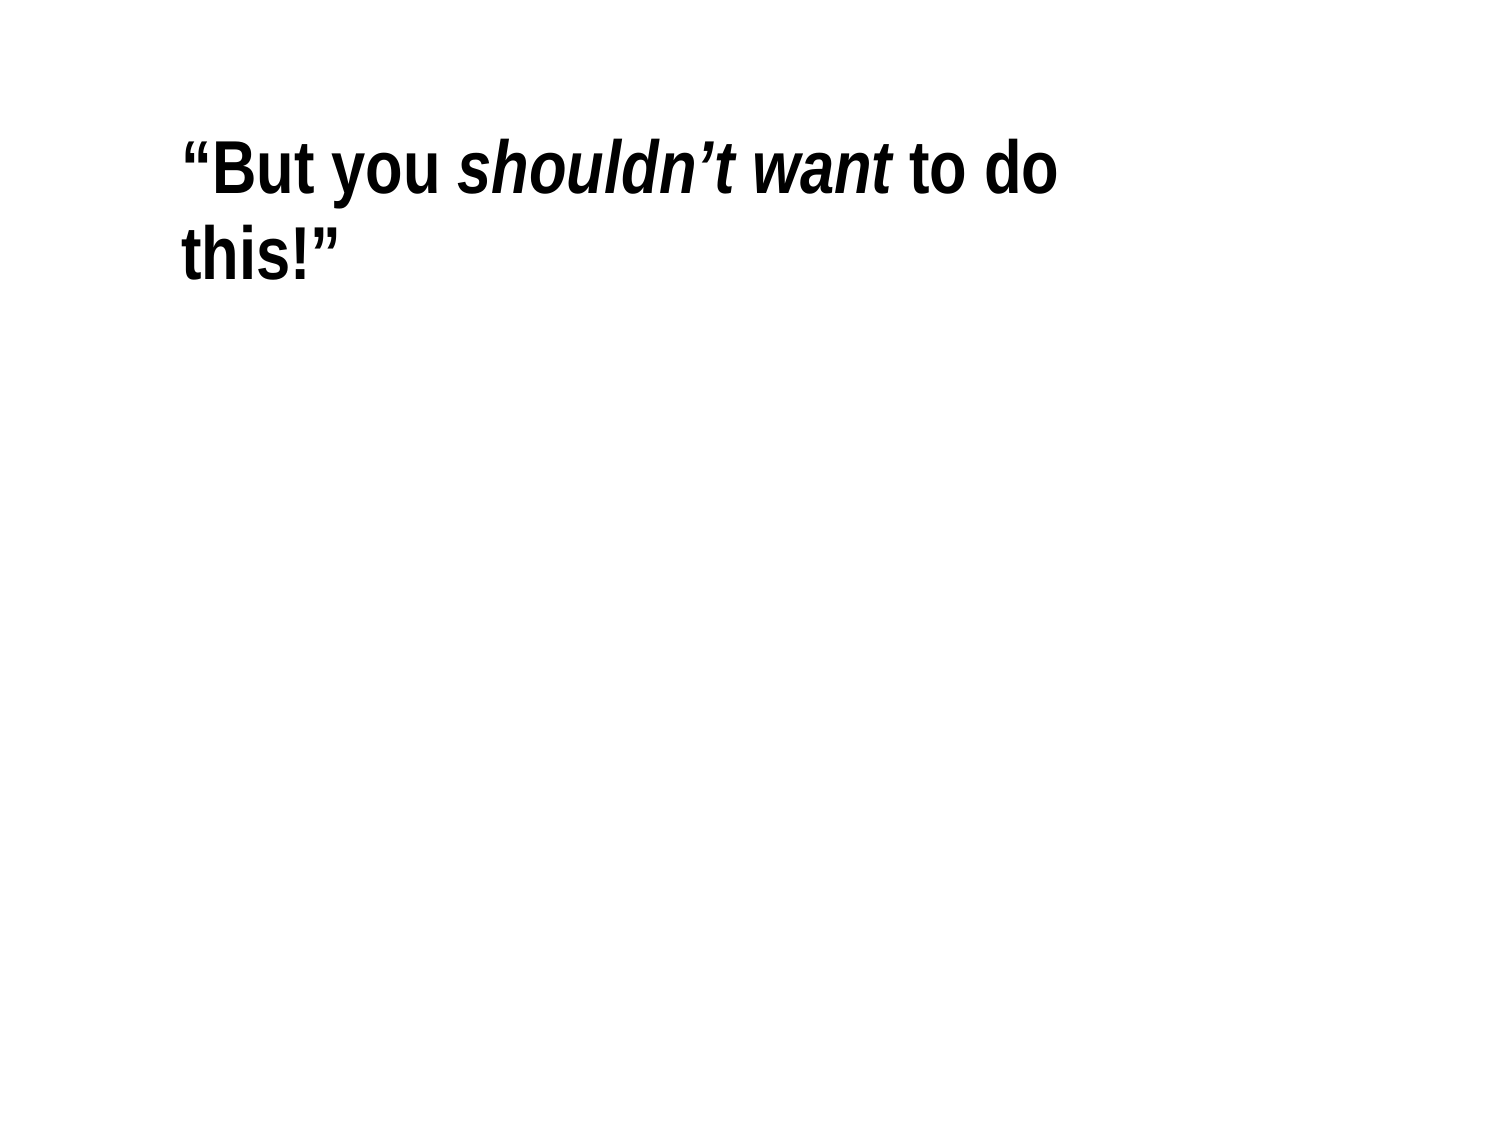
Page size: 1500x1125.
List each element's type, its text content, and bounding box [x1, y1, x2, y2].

title “But you shouldn’t want to do this!” [181, 115, 1209, 304]
